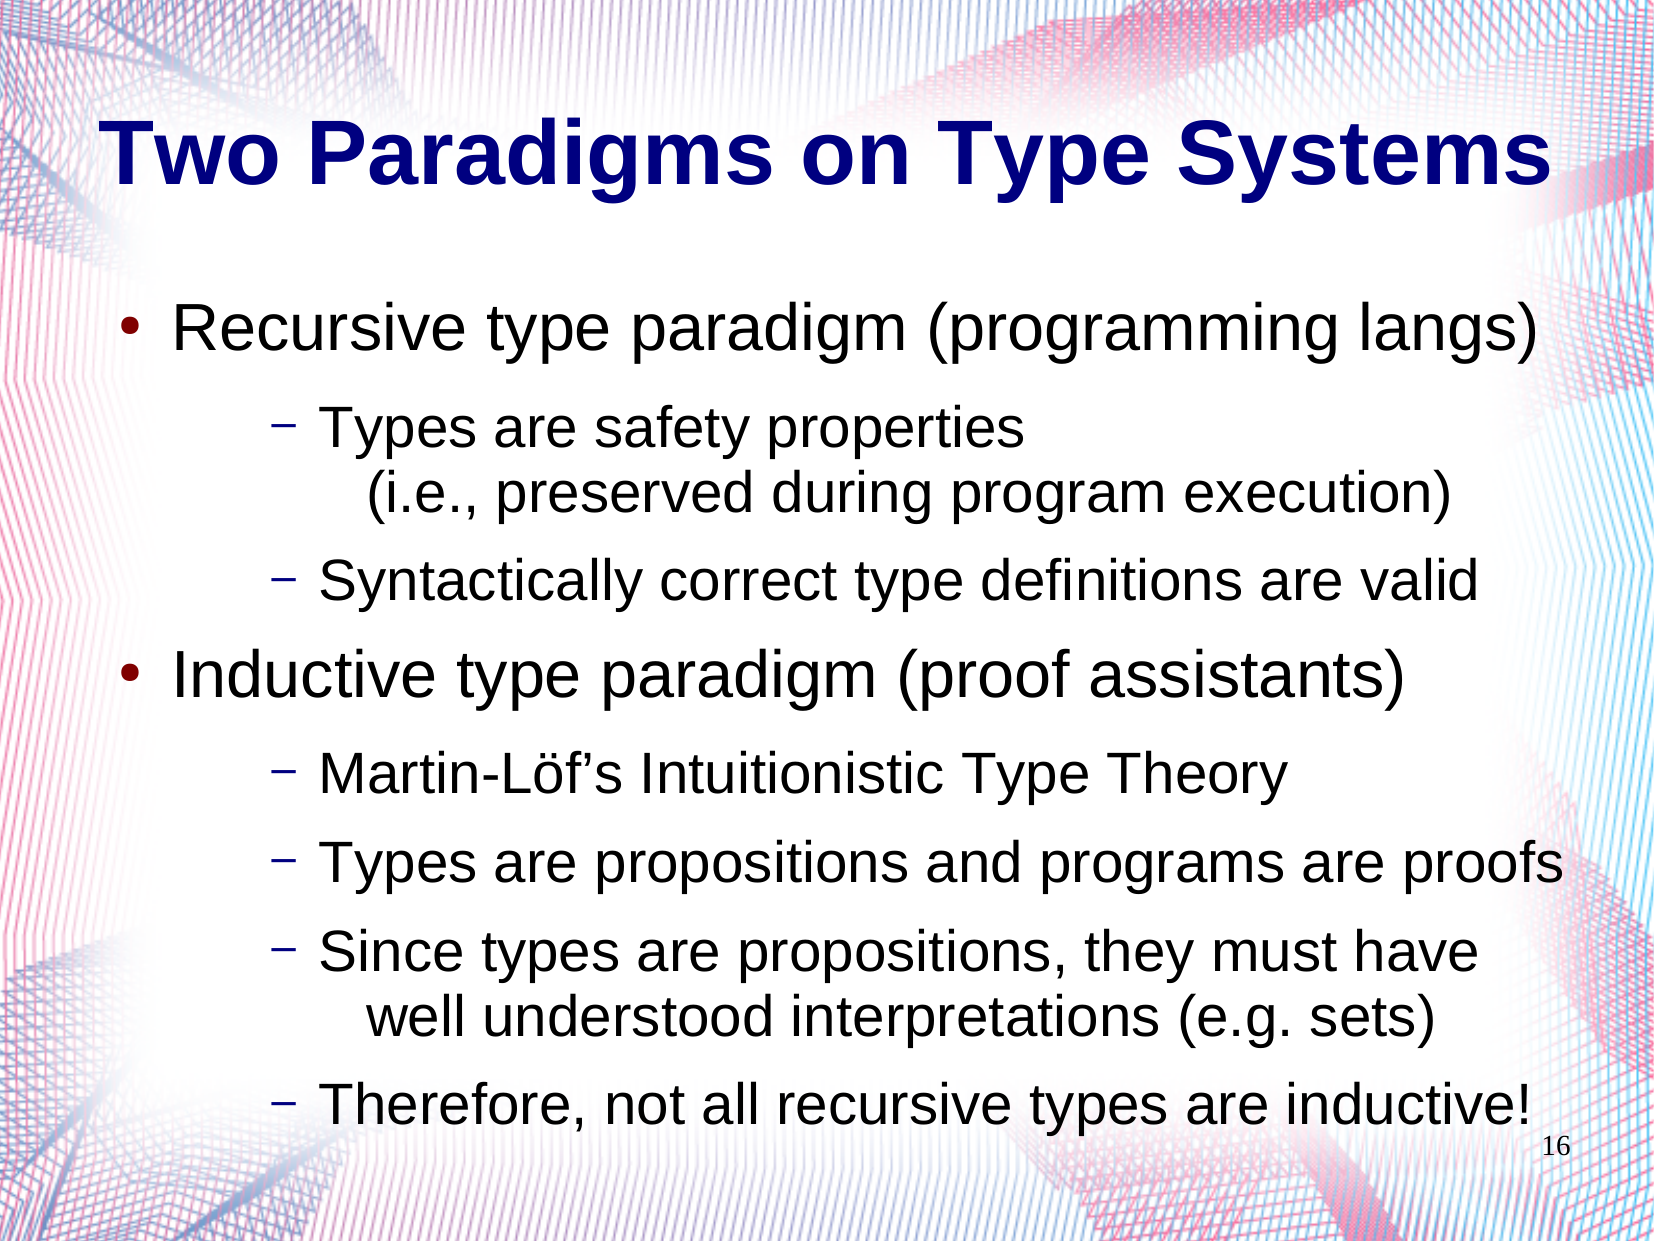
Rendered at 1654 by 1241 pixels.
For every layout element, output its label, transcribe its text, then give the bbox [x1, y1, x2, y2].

list Recursive type paradigm (programming langs) Types are safety properties (i.e., preserved during program execution) Syntactically correct type definitions are valid Inductive type paradigm (proof assistants) Martin-Löf’s Intuitionistic Type Theory Types are propositions and programs are proofs Since types are propositions, they must have well understood interpretations (e.g. sets) Therefore, not all recursive types are inductive! [82, 290, 1571, 1138]
title Two Paradigms on Type Systems [82, 49, 1571, 257]
picture [0, 0, 1654, 1241]
